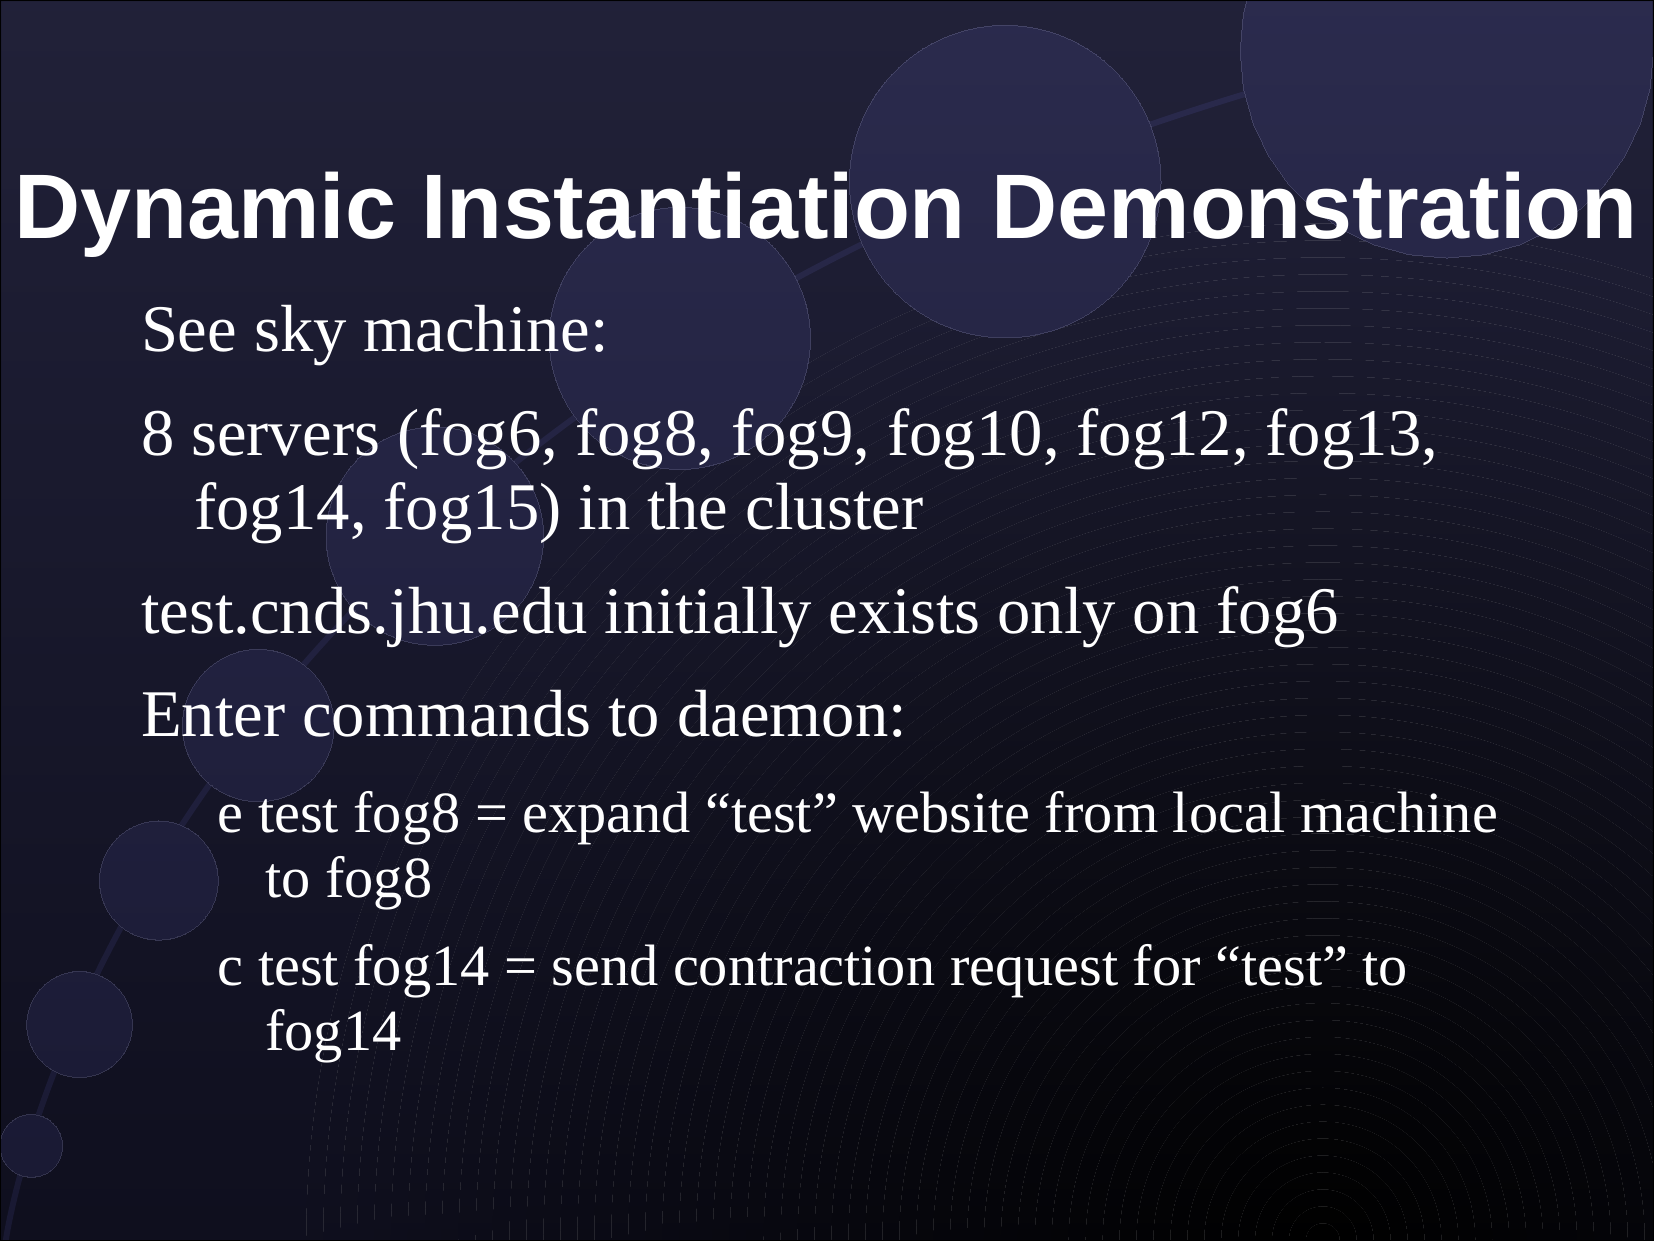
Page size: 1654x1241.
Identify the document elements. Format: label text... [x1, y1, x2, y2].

list See sky machine: 8 servers (fog6, fog8, fog9, fog10, fog12, fog13, fog14, fog15) in the cluster test.cnds.jhu.edu initially exists only on fog6 Enter commands to daemon: e test fog8 = expand “test” website from local machine to fog8 c test fog14 = send contraction request for “test” to fog14 [123, 292, 1536, 1074]
title Dynamic Instantiation Demonstration [0, 102, 1654, 311]
